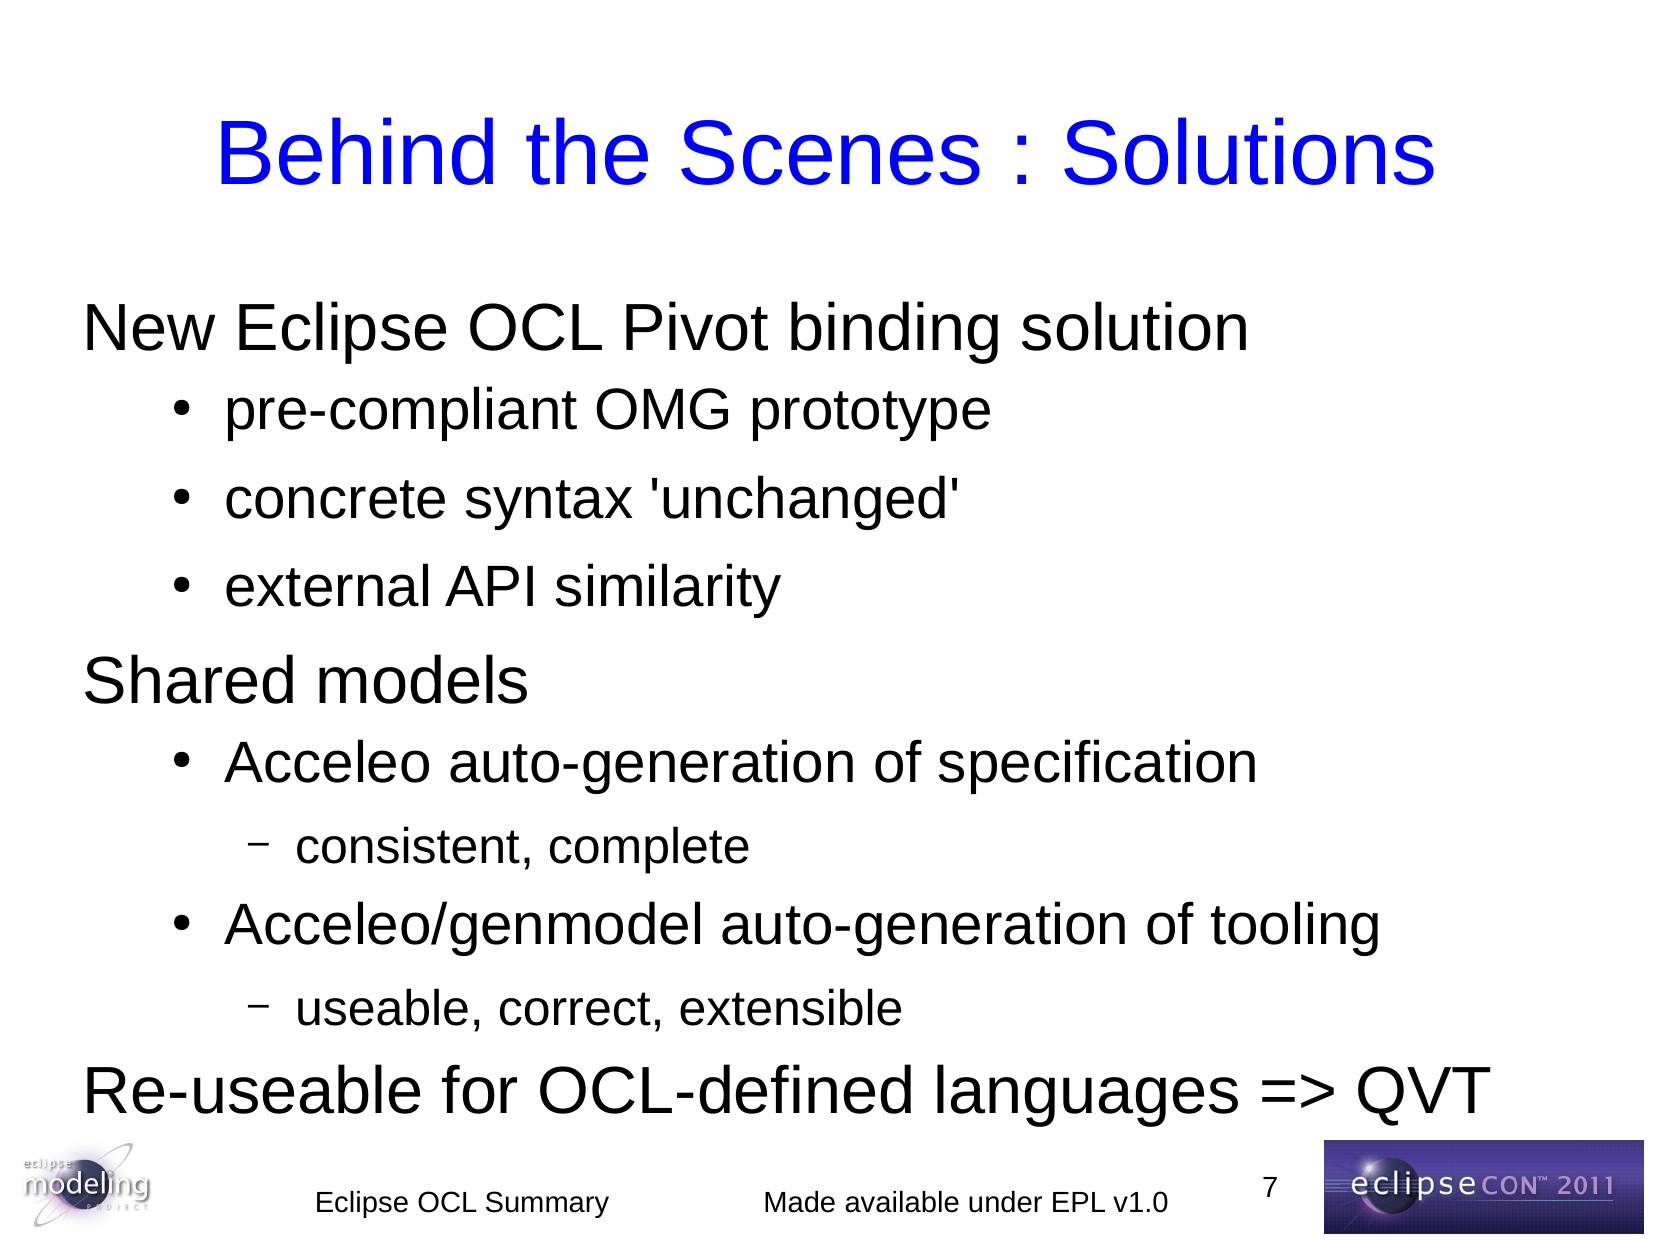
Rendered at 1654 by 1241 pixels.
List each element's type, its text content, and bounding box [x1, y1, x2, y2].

title Behind the Scenes : Solutions [82, 49, 1571, 257]
picture [1324, 1140, 1644, 1234]
picture [9, 1136, 156, 1235]
list New Eclipse OCL Pivot binding solution pre-compliant OMG prototype concrete syntax 'unchanged' external API similarity Shared models Acceleo auto-generation of specification consistent, complete Acceleo/genmodel auto-generation of tooling useable, correct, extensible Re-useable for OCL-defined languages => QVT [82, 290, 1571, 1128]
